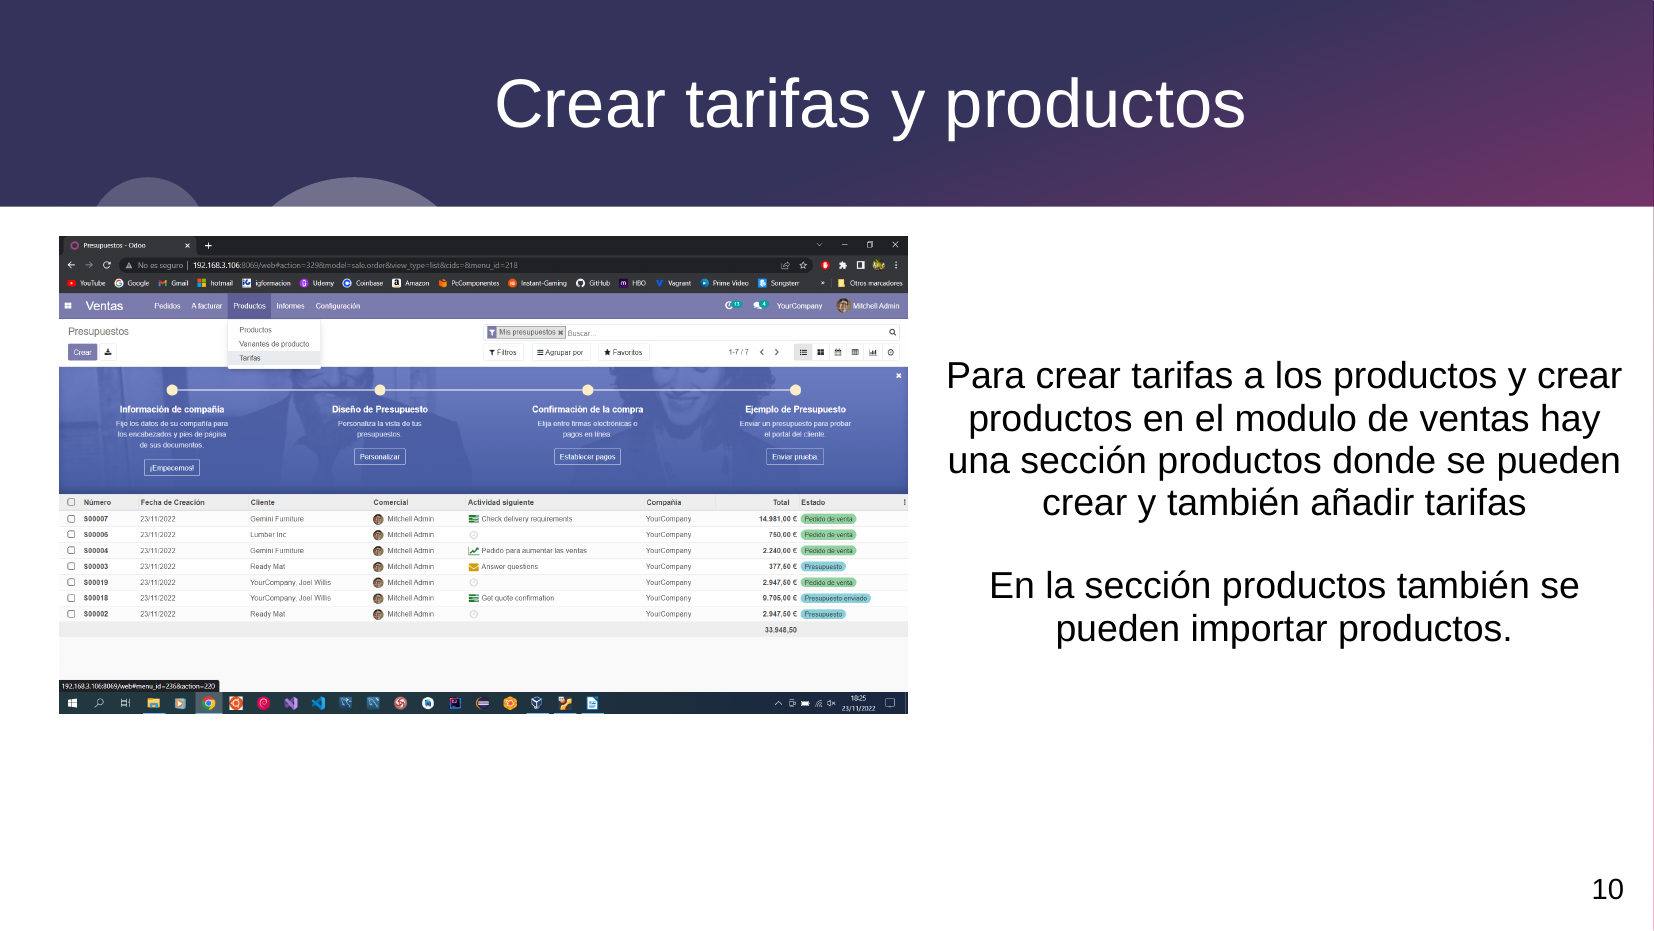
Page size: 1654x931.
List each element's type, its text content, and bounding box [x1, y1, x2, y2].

text_box Para crear tarifas a los productos y crear productos en el modulo de ventas hay una sección productos donde se pueden crear y también añadir tarifas En la sección productos también se pueden importar productos. [944, 206, 1625, 798]
picture [59, 236, 908, 714]
title Crear tarifas y productos [88, 0, 1654, 207]
